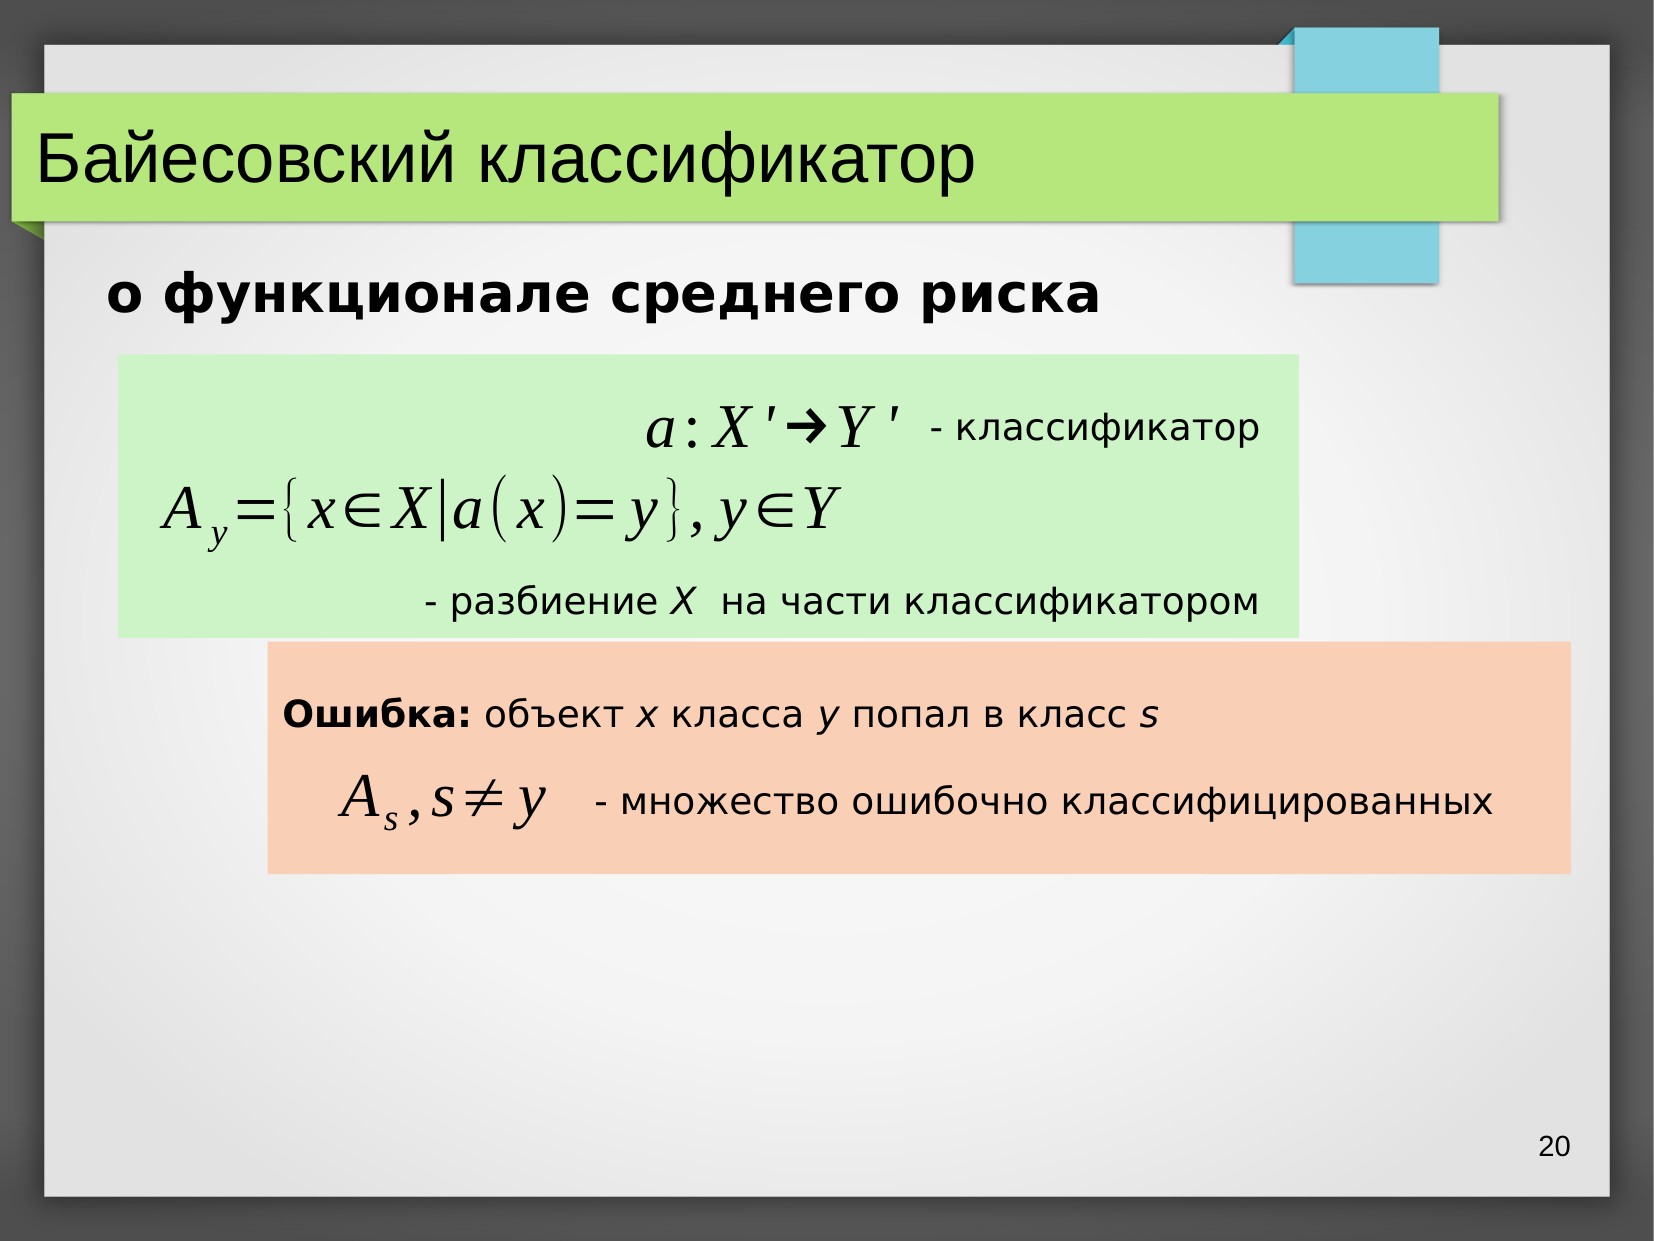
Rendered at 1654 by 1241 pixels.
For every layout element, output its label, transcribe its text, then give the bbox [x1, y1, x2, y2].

chart [328, 759, 556, 838]
title Байесовский классификатор [35, 118, 1489, 199]
chart [637, 391, 909, 461]
text_box - классификатор - разбиение X на части классификатором [118, 354, 1300, 638]
chart [151, 472, 851, 552]
title о функционале среднего риска [106, 254, 1123, 334]
text_box Ошибка: объект x класса y попал в класс s - множество ошибочно классифицированных [267, 641, 1571, 875]
picture [0, 0, 1654, 1241]
